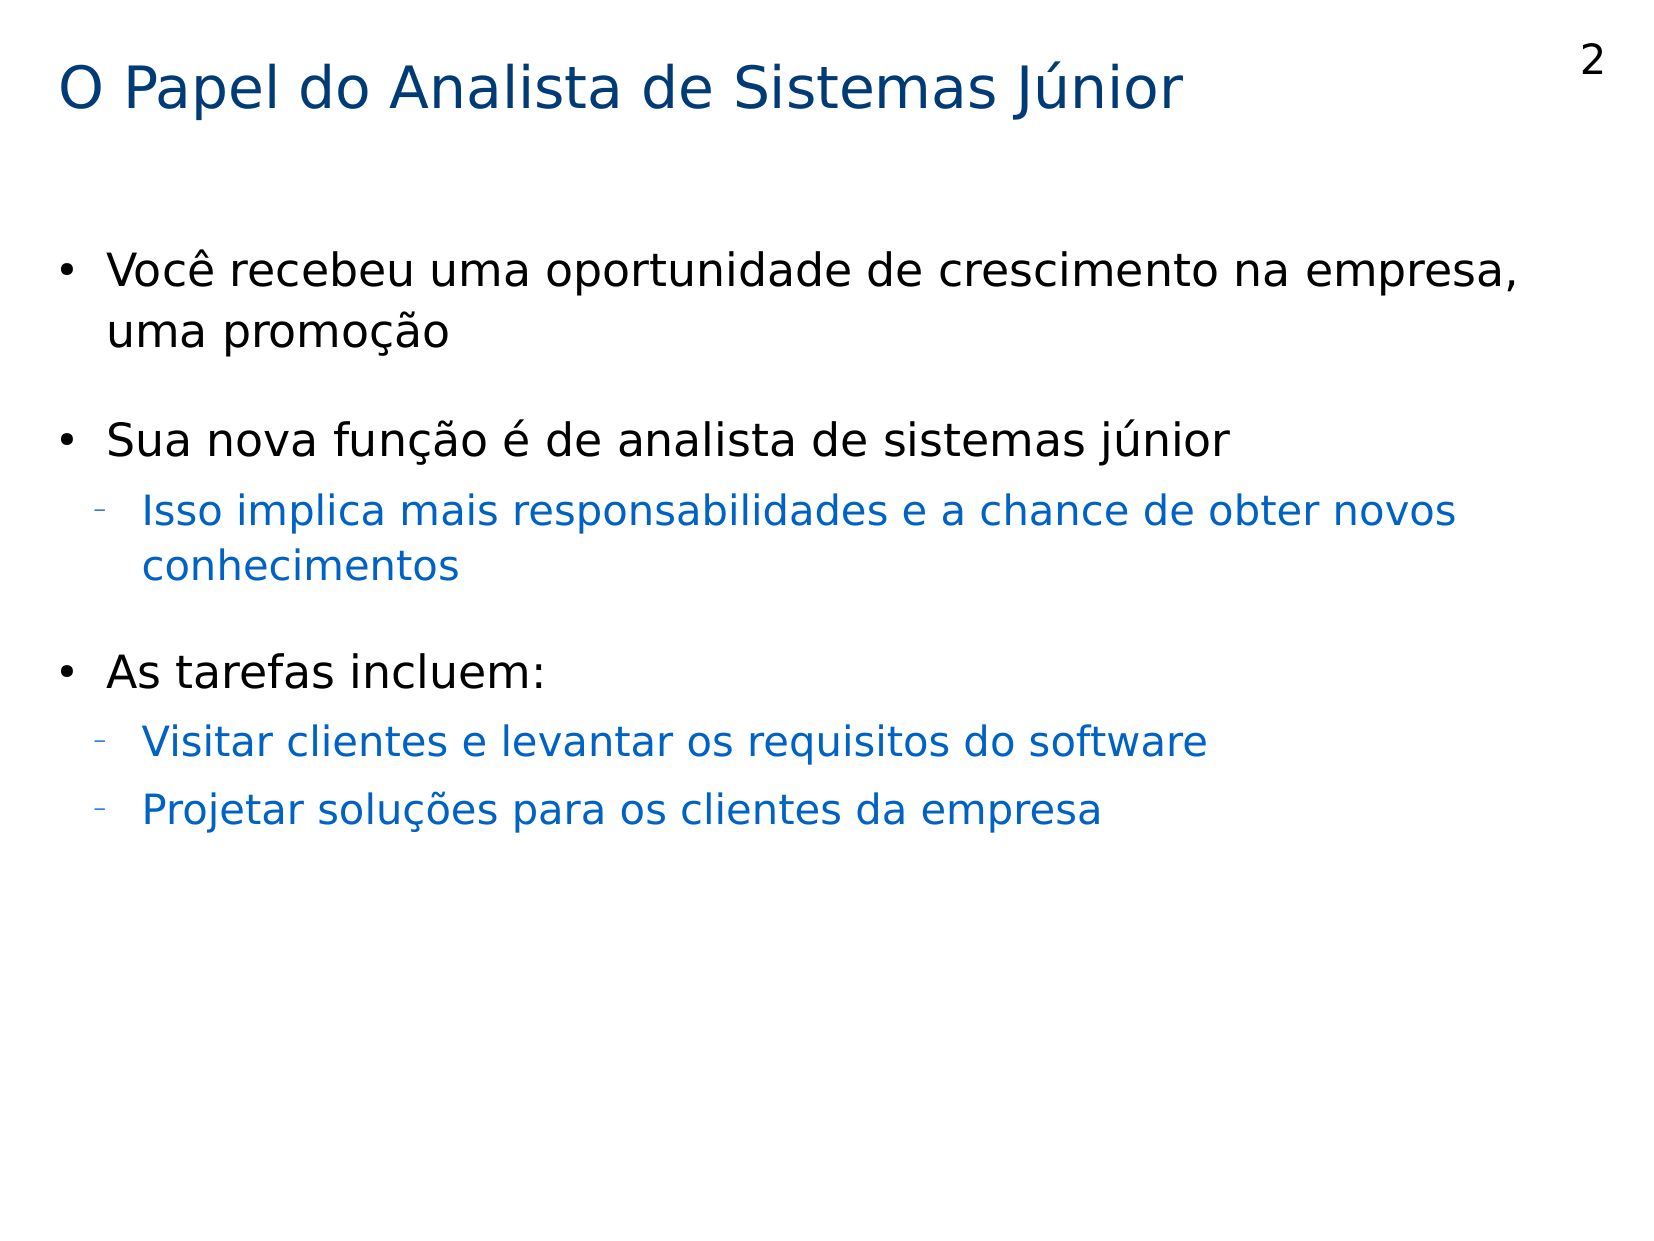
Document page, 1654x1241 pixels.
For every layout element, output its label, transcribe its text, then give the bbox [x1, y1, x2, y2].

list Você recebeu uma oportunidade de crescimento na empresa, uma promoção Sua nova função é de analista de sistemas júnior Isso implica mais responsabilidades e a chance de obter novos conhecimentos As tarefas incluem: Visitar clientes e levantar os requisitos do software Projetar soluções para os clientes da empresa [59, 236, 1595, 1211]
title O Papel do Analista de Sistemas Júnior [59, 29, 1506, 148]
